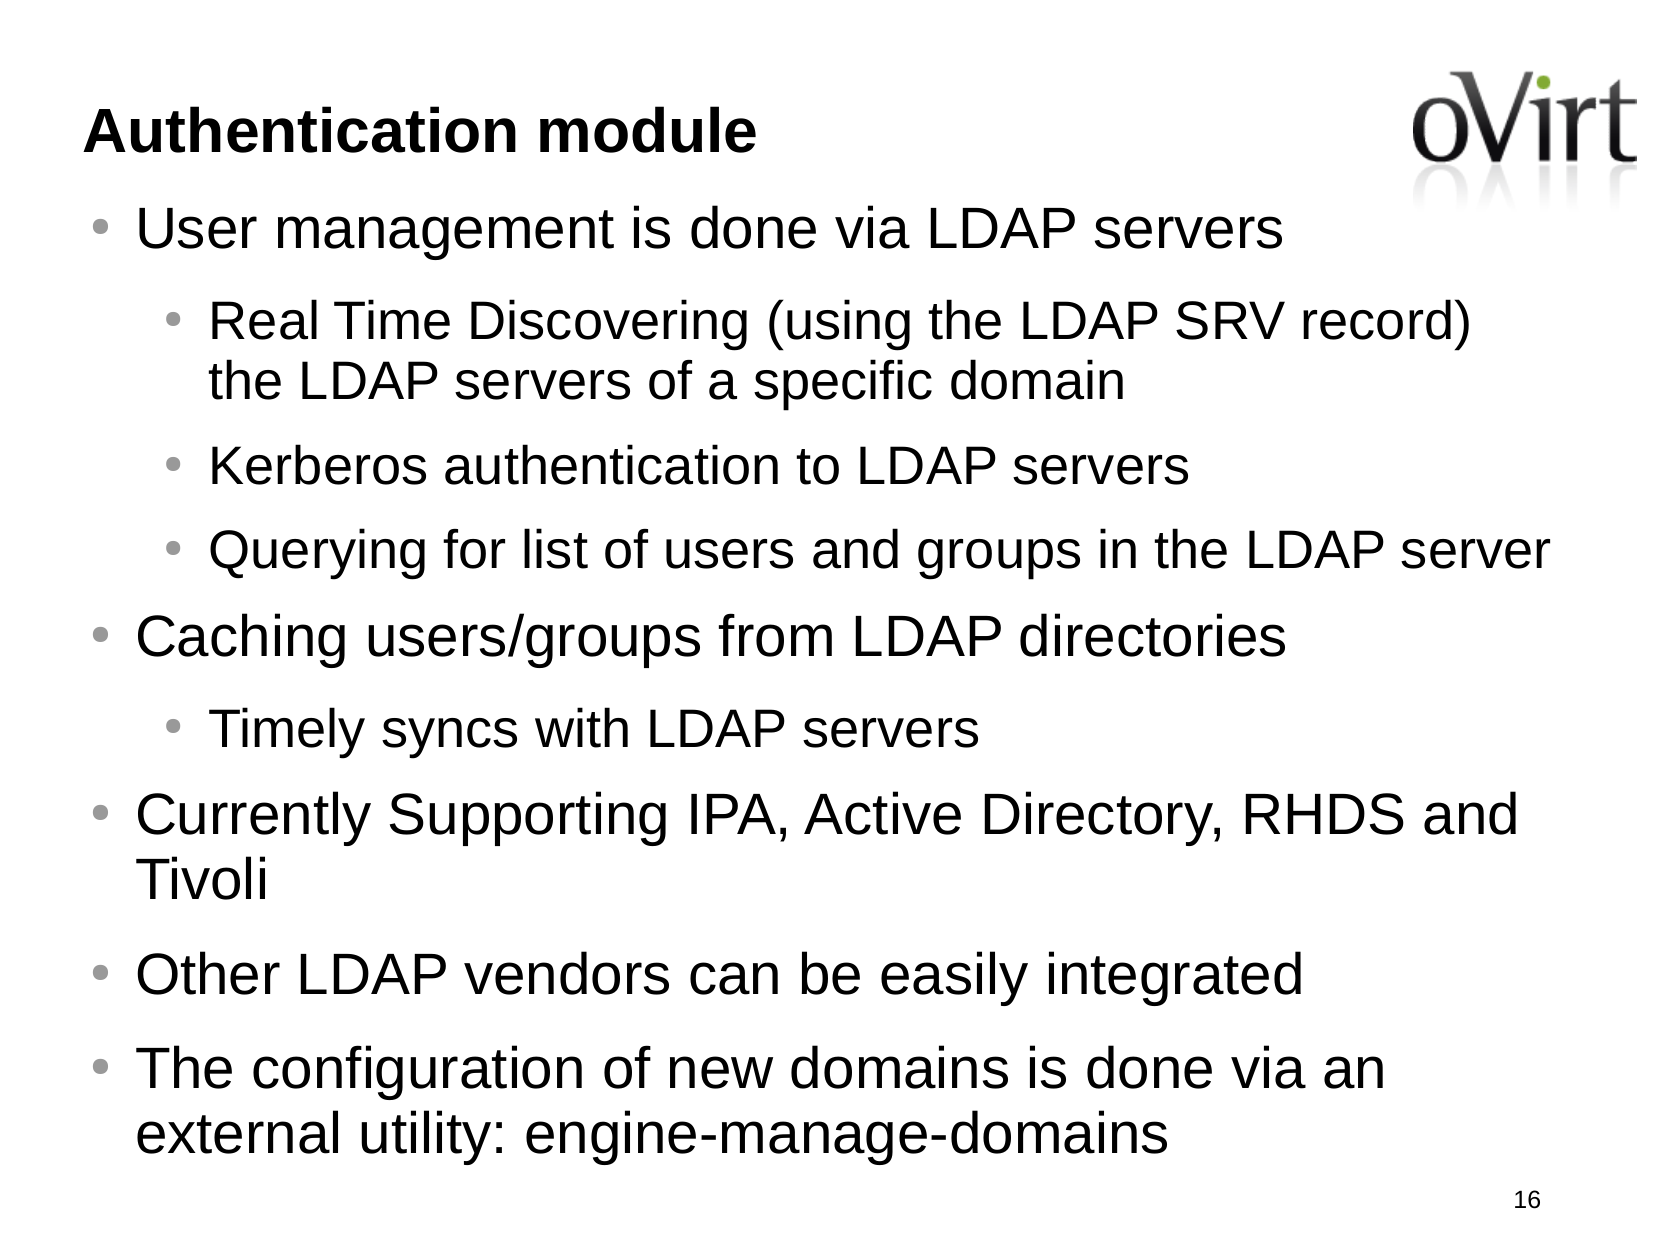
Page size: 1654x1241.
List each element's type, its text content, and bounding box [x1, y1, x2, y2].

title Authentication module [82, 27, 1303, 195]
list User management is done via LDAP servers Real Time Discovering (using the LDAP SRV record) the LDAP servers of a specific domain Kerberos authentication to LDAP servers Querying for list of users and groups in the LDAP server Caching users/groups from LDAP directories Timely syncs with LDAP servers Currently Supporting IPA, Active Directory, RHDS and Tivoli Other LDAP vendors can be easily integrated The configuration of new domains is done via an external utility: engine-manage-domains [75, 195, 1564, 1167]
picture [1413, 63, 1637, 212]
